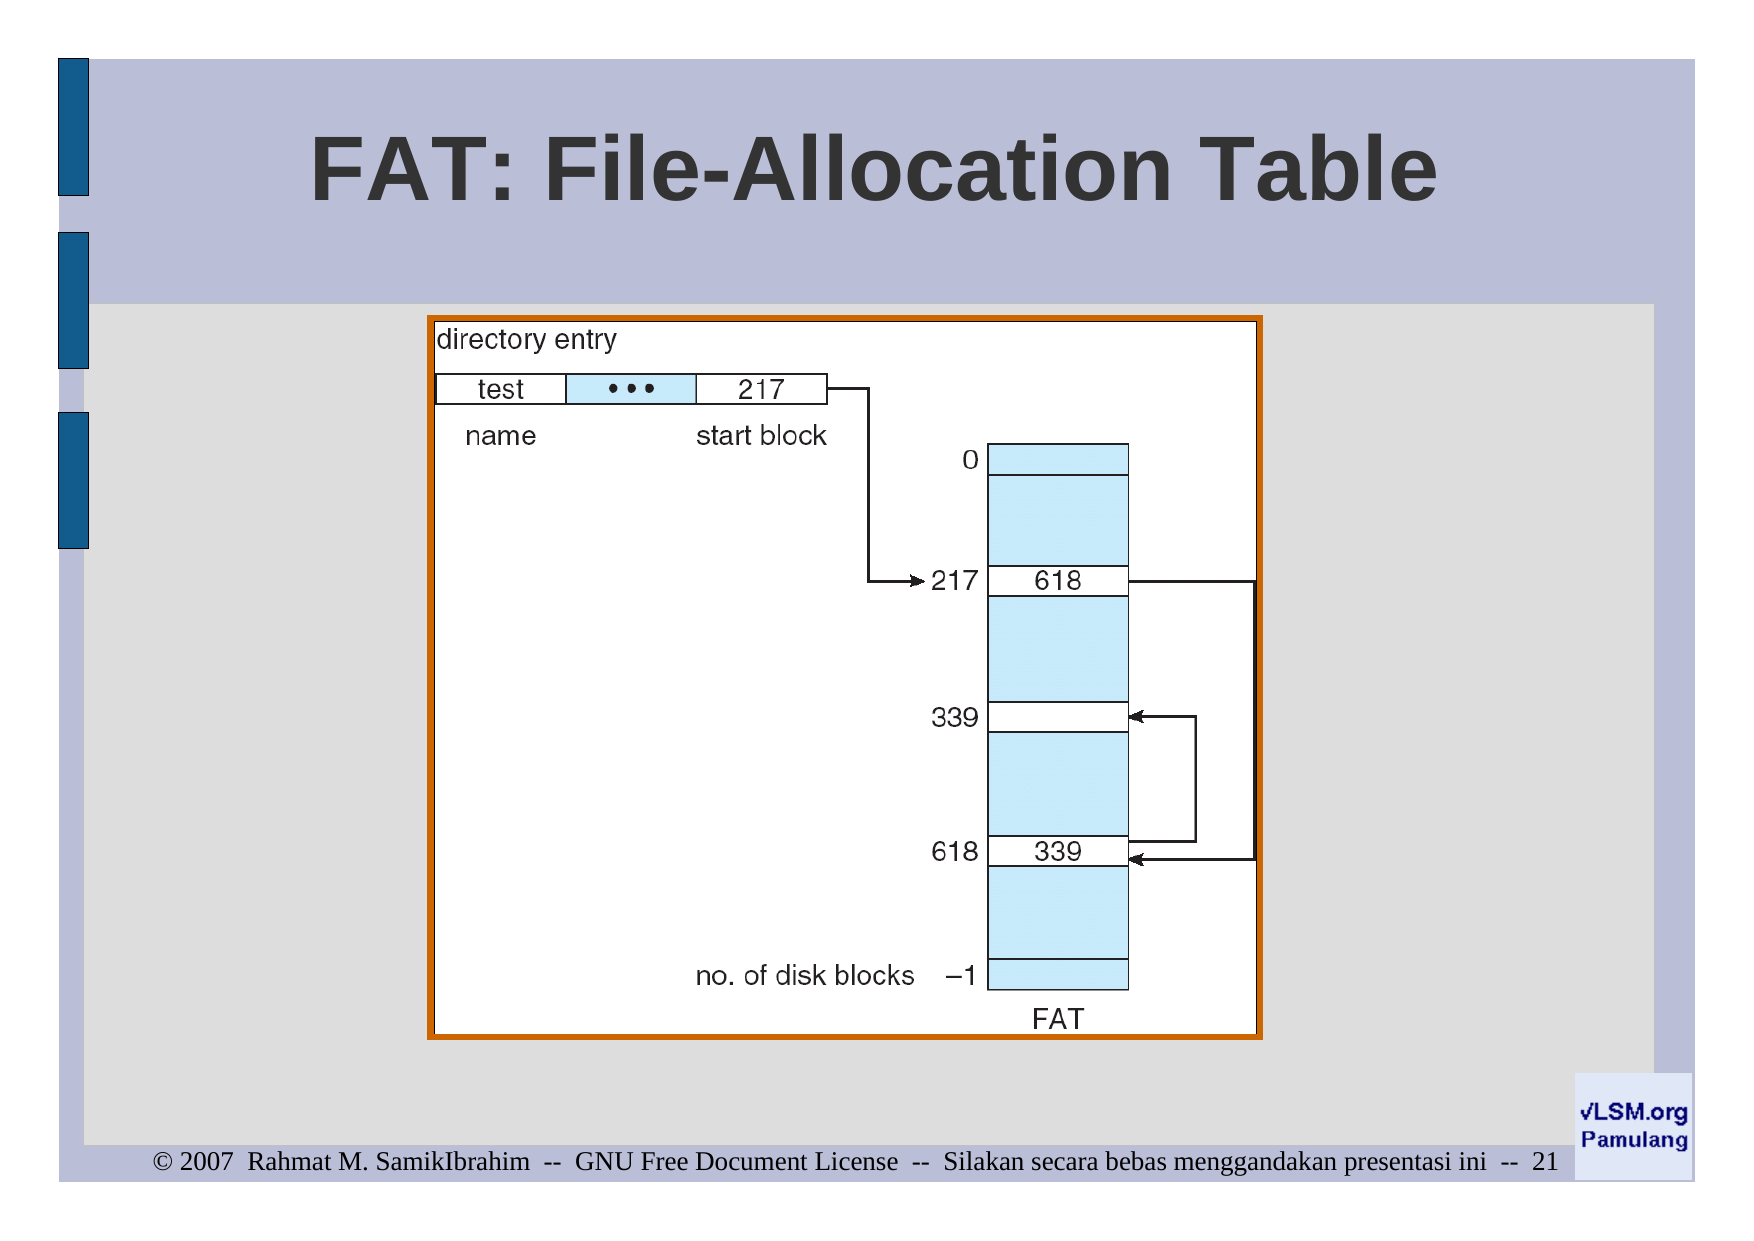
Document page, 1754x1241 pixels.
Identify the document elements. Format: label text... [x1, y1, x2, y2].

title FAT: File-Allocation Table [95, 74, 1655, 263]
picture [433, 321, 1258, 1035]
picture [1575, 1073, 1692, 1180]
